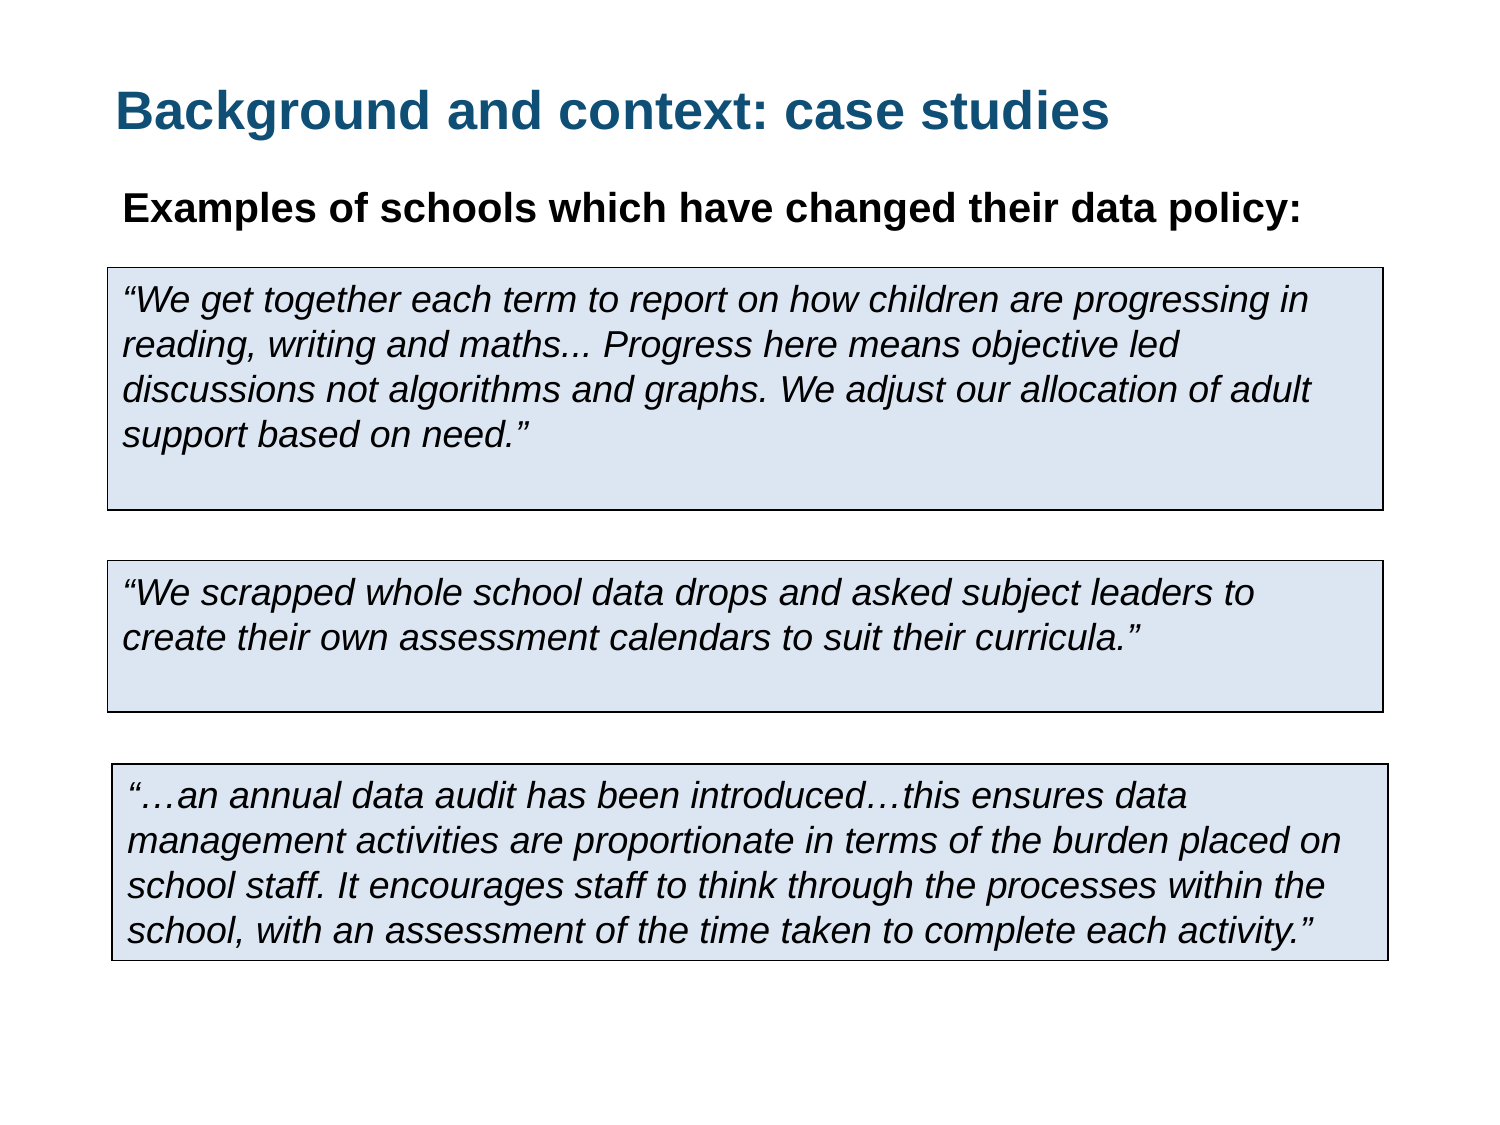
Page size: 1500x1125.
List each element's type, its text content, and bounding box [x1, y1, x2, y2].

text_box “We scrapped whole school data drops and asked subject leaders to create their own assessment calendars to suit their curricula.” [107, 560, 1384, 713]
list Examples of schools which have changed their data policy: [107, 183, 1396, 243]
title Background and context: case studies [100, 25, 1388, 191]
text_box “…an annual data audit has been introduced…this ensures data management activities are proportionate in terms of the burden placed on school staff. It encourages staff to think through the processes within the school, with an assessment of the time taken to complete each activity.” [112, 763, 1388, 961]
text_box “We get together each term to report on how children are progressing in reading, writing and maths... Progress here means objective led discussions not algorithms and graphs. We adjust our allocation of adult support based on need.” [107, 267, 1384, 510]
